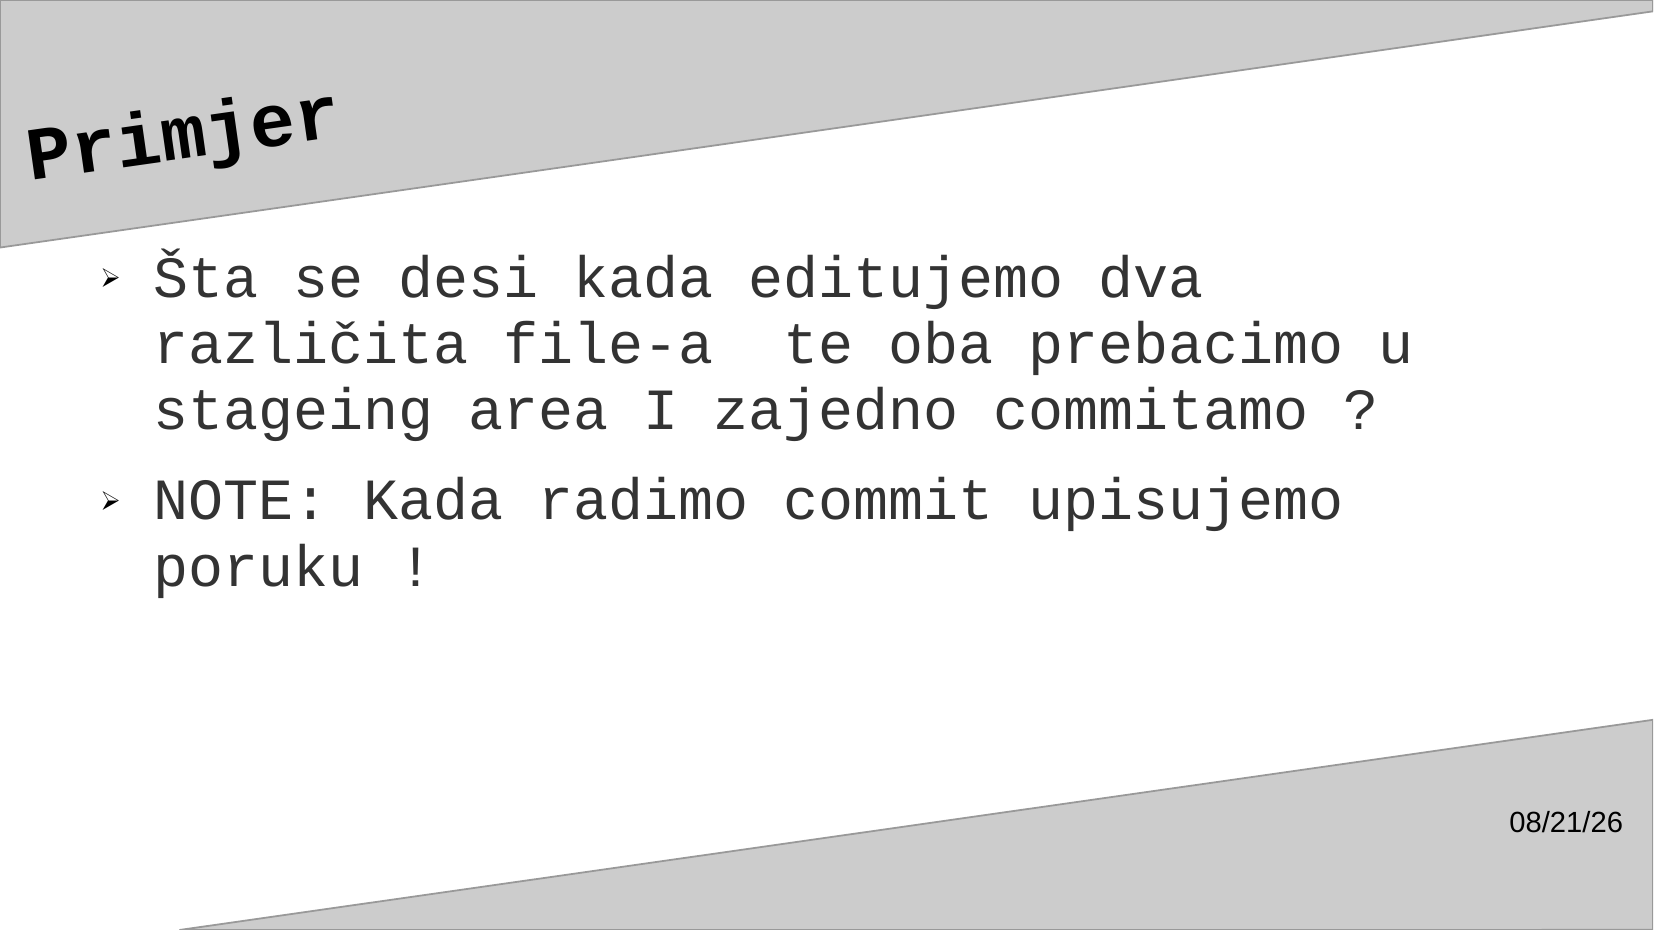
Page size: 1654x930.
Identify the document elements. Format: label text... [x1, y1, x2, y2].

title Primjer [16, 0, 1501, 239]
list Šta se desi kada editujemo dva različita file-a te oba prebacimo u stageing area I zajedno commitamo ? NOTE: Kada radimo commit upisujemo poruku ! [82, 248, 1538, 789]
